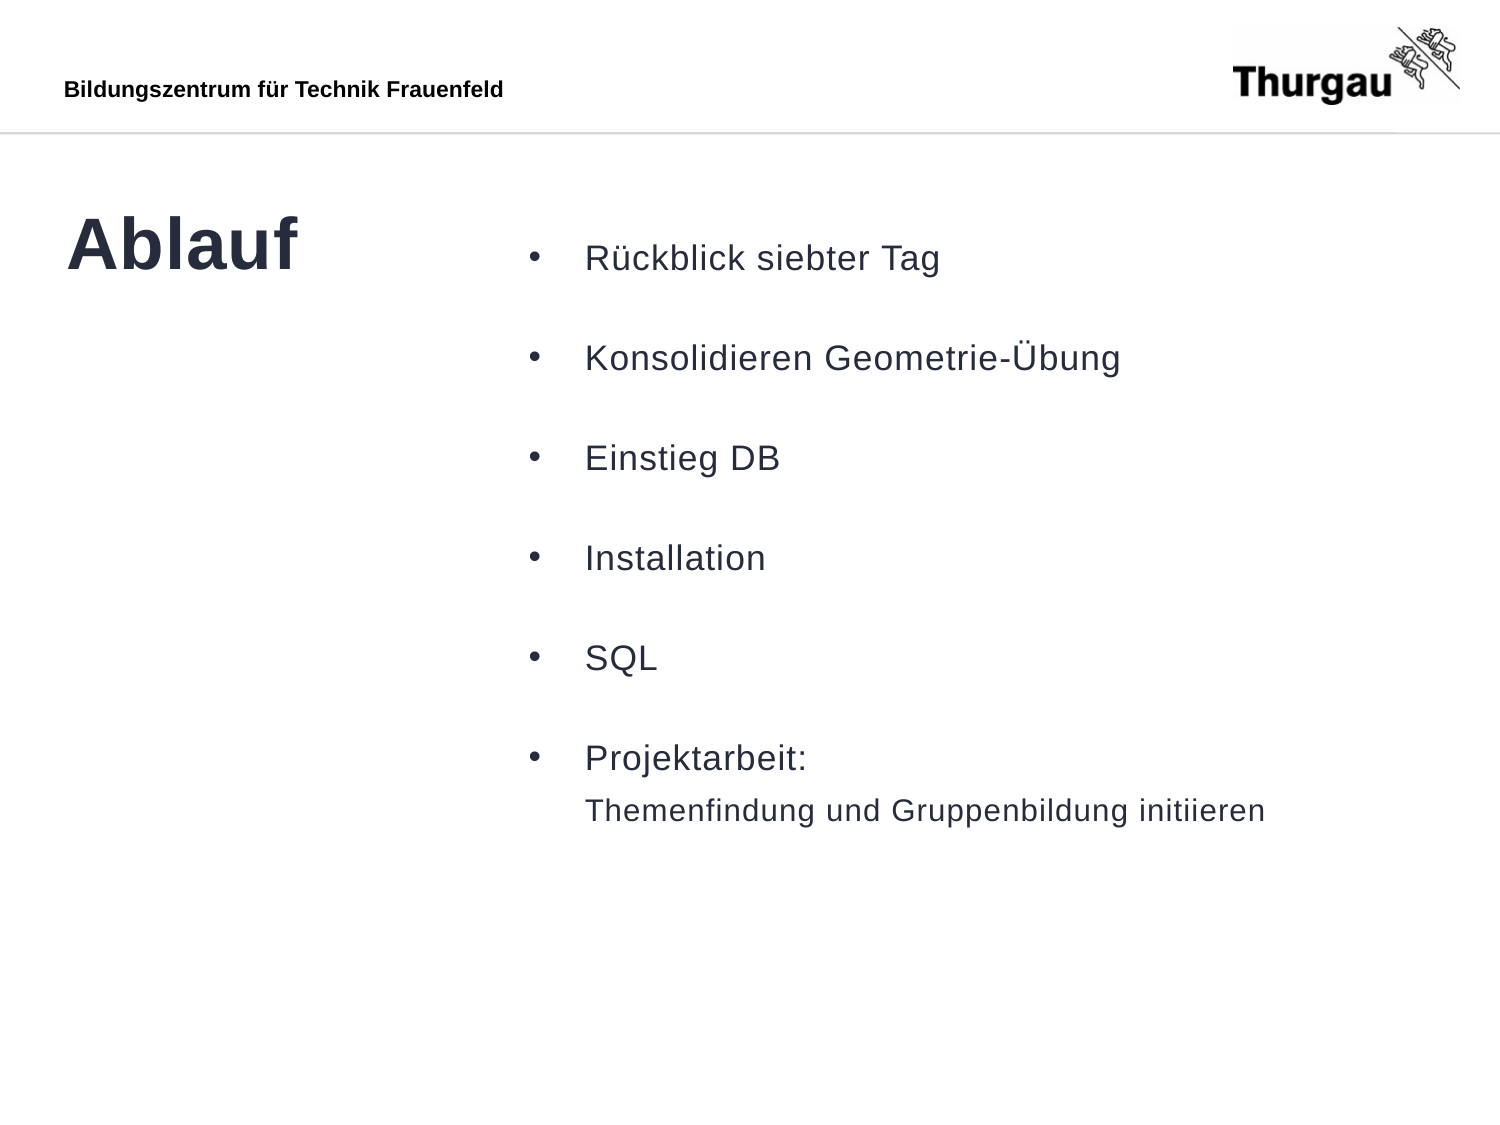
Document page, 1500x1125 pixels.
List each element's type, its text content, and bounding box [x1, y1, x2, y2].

text_box Bildungszentrum für Technik Frauenfeld [48, 65, 667, 115]
text_box Ablauf [51, 208, 422, 587]
picture [1233, 27, 1460, 105]
text_box Rückblick siebter Tag Konsolidieren Geometrie-Übung Einstieg DB Installation SQL Projektarbeit: Themenfindung und Gruppenbildung initiieren [513, 219, 1435, 1042]
